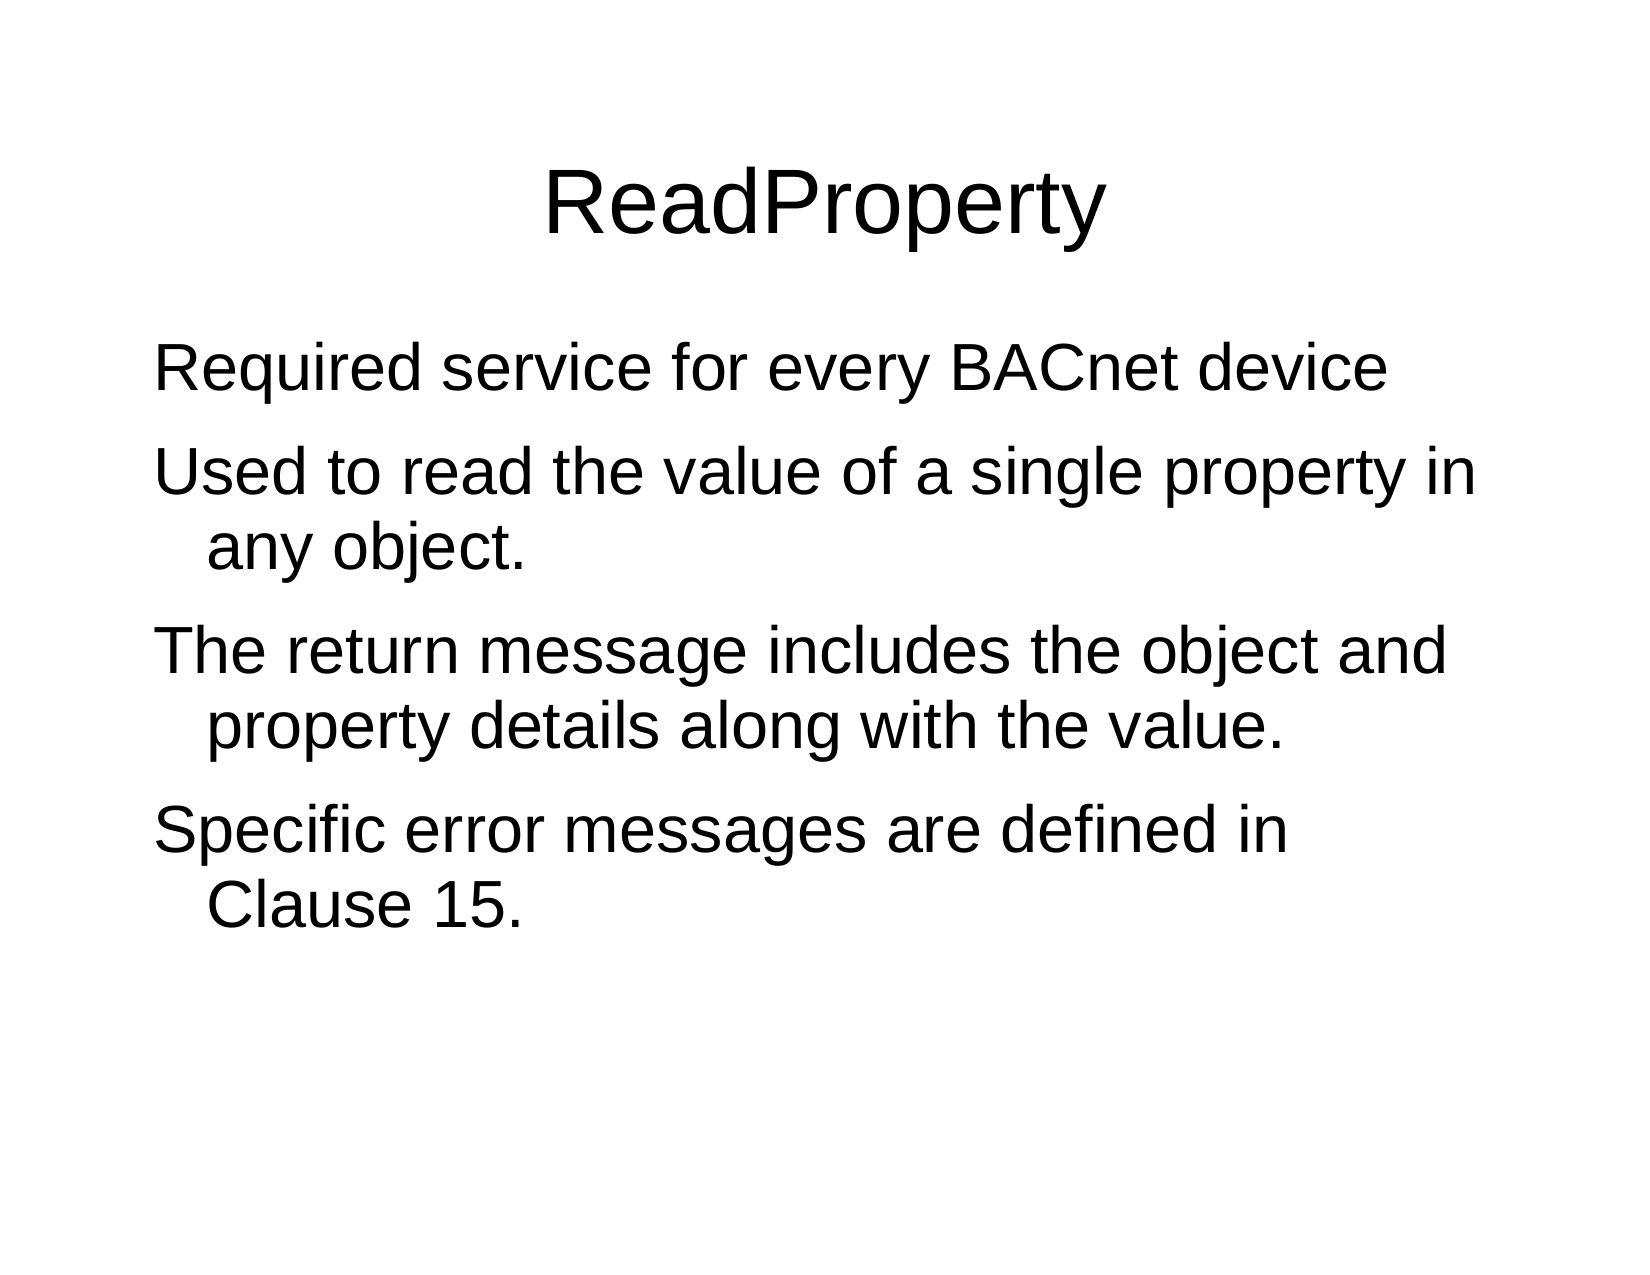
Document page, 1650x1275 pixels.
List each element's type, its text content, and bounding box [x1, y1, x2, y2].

list Required service for every BACnet device Used to read the value of a single property in any object. The return message includes the object and property details along with the value. Specific error messages are defined in Clause 15. [135, 329, 1515, 1079]
title ReadProperty [135, 112, 1515, 291]
